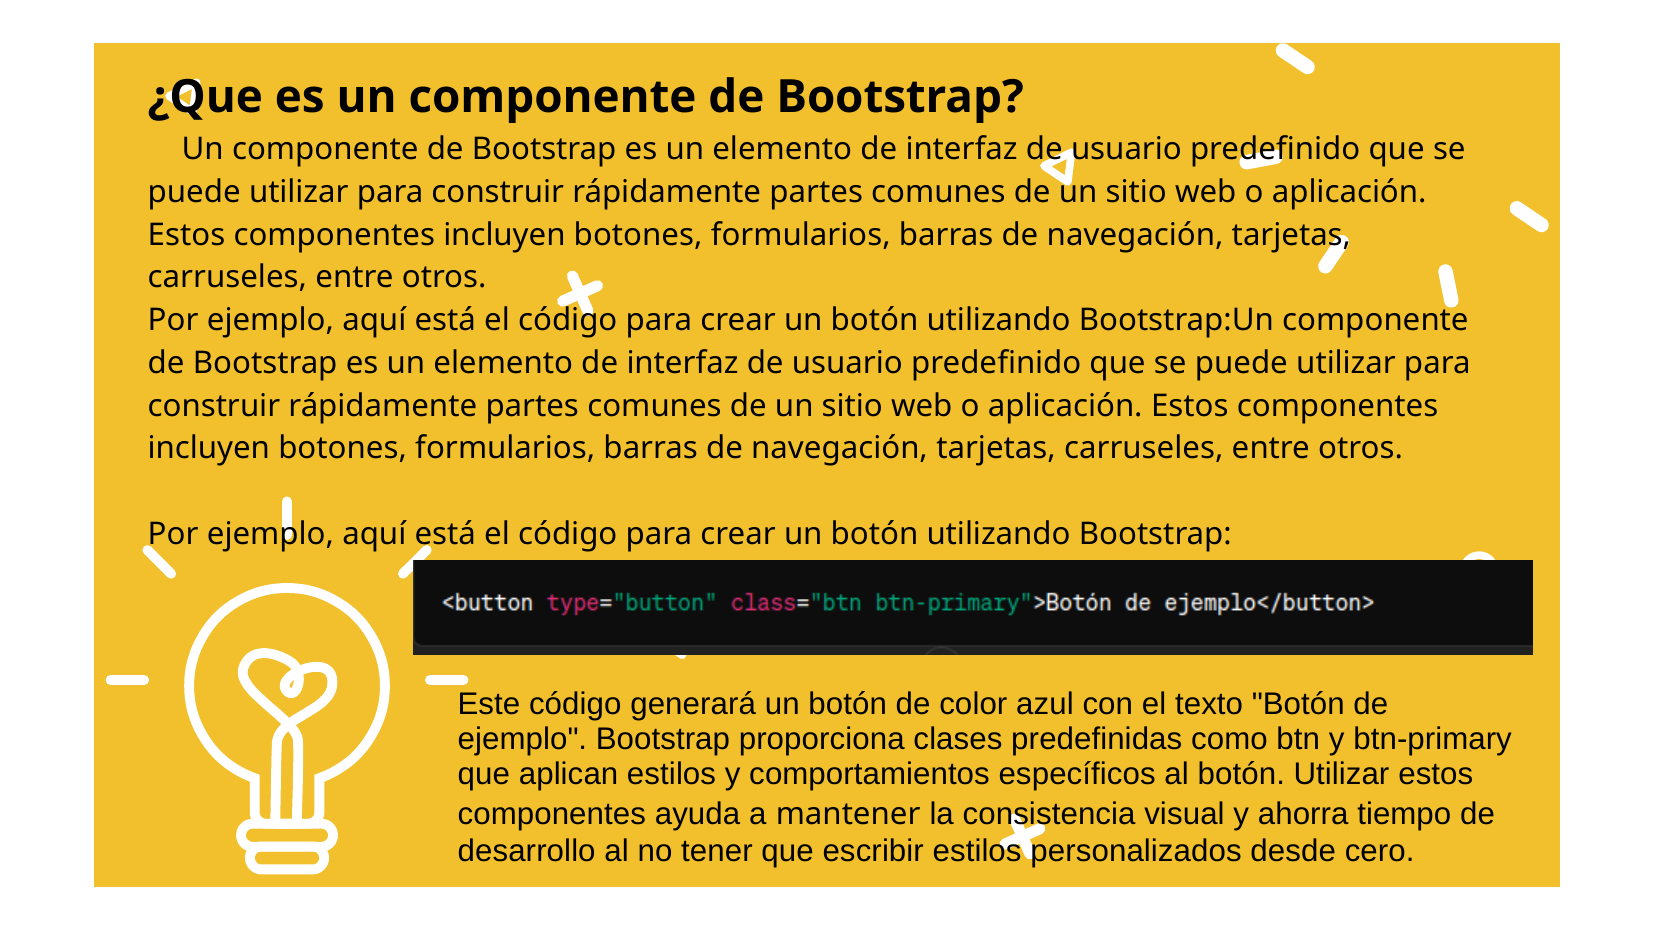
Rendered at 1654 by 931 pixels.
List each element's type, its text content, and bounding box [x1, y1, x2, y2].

title ¿Que es un componente de Bootstrap? Un componente de Bootstrap es un elemento de interfaz de usuario predefinido que se puede utilizar para construir rápidamente partes comunes de un sitio web o aplicación. Estos componentes incluyen botones, formularios, barras de navegación, tarjetas, carruseles, entre otros. Por ejemplo, aquí está el código para crear un botón utilizando Bootstrap:Un componente de Bootstrap es un elemento de interfaz de usuario predefinido que se puede utilizar para construir rápidamente partes comunes de un sitio web o aplicación. Estos componentes incluyen botones, formularios, barras de navegación, tarjetas, carruseles, entre otros. Por ejemplo, aquí está el código para crear un botón utilizando Bootstrap: [147, 29, 1506, 554]
text_box Este código generará un botón de color azul con el texto "Botón de ejemplo". Bootstrap proporciona clases predefinidas como btn y btn-primary que aplican estilos y comportamientos específicos al botón. Utilizar estos componentes ayuda a mantener la consistencia visual y ahorra tiempo de desarrollo al no tener que escribir estilos personalizados desde cero. [442, 679, 1536, 931]
picture [413, 560, 1533, 655]
